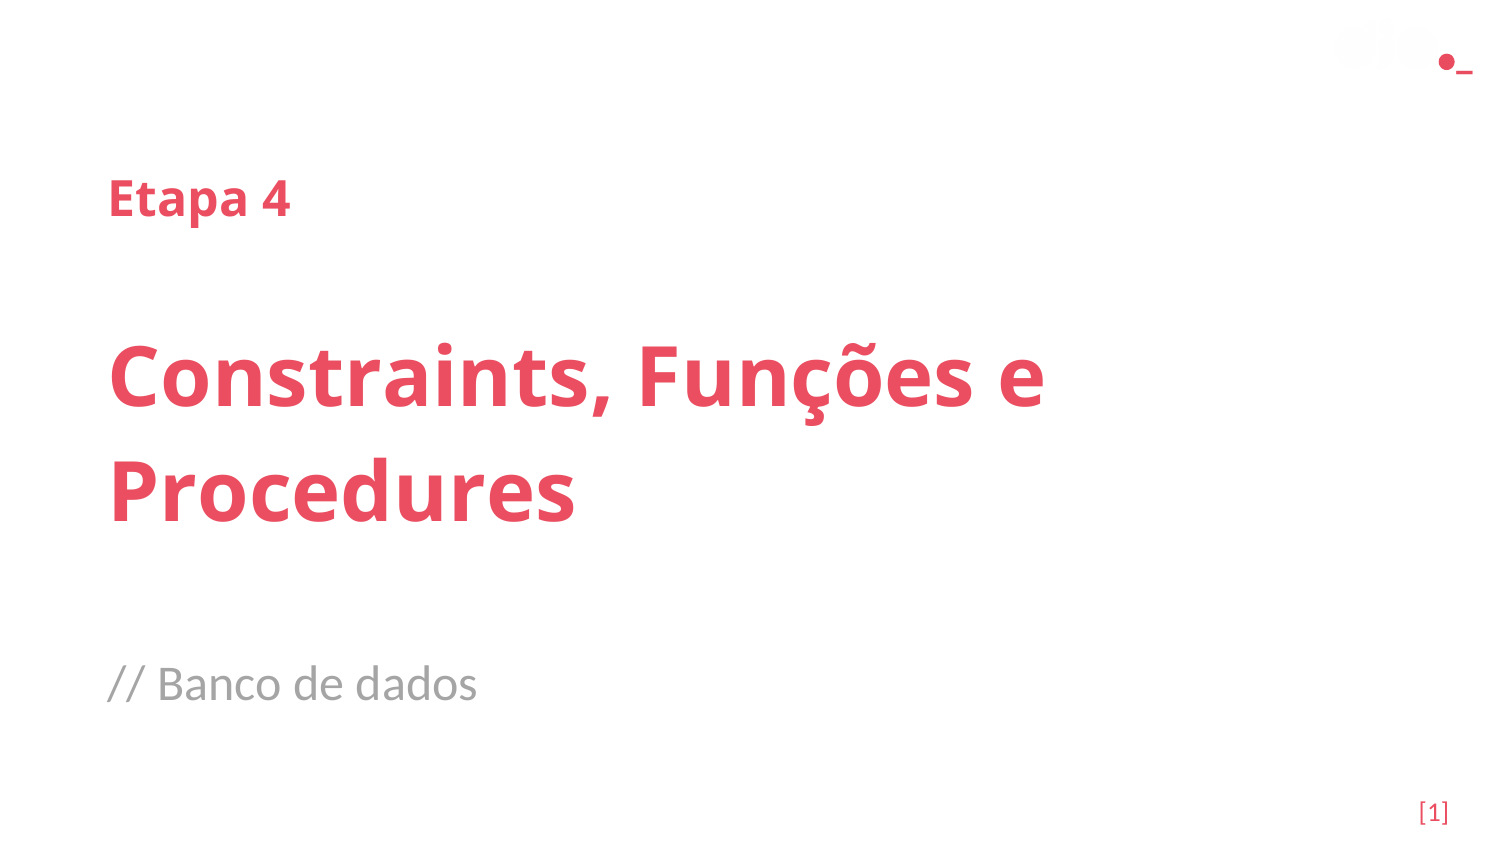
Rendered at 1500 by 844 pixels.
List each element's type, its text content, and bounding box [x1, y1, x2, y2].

text_box Etapa 4 [92, 142, 1309, 223]
text_box // Banco de dados [92, 635, 1309, 701]
slide_number [‹#›] [1403, 779, 1494, 844]
text_box Constraints, Funções e Procedures [92, 292, 1309, 558]
picture [1333, 19, 1473, 75]
